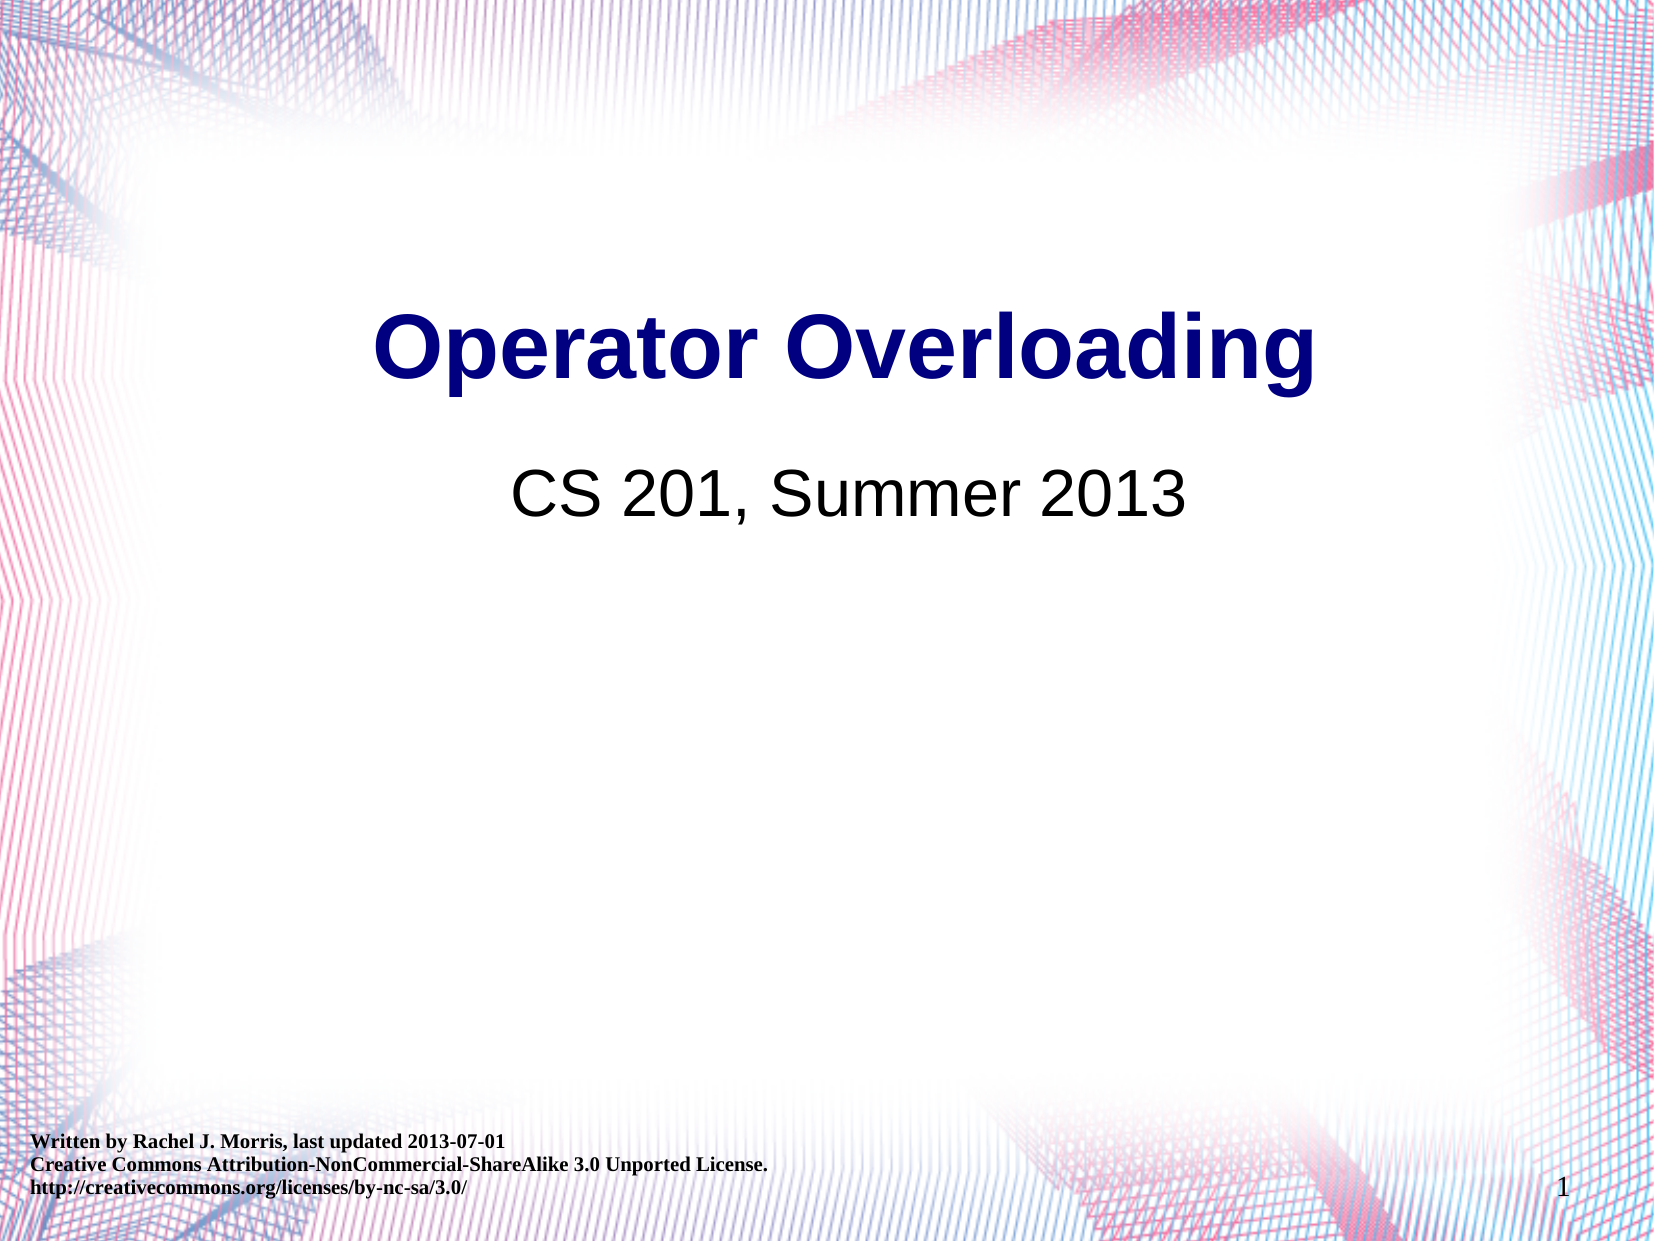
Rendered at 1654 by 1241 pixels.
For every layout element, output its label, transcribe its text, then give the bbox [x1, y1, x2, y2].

picture [0, 0, 1654, 1241]
title Operator Overloading [101, 242, 1591, 451]
text_box CS 201, Summer 2013 [123, 438, 1576, 548]
